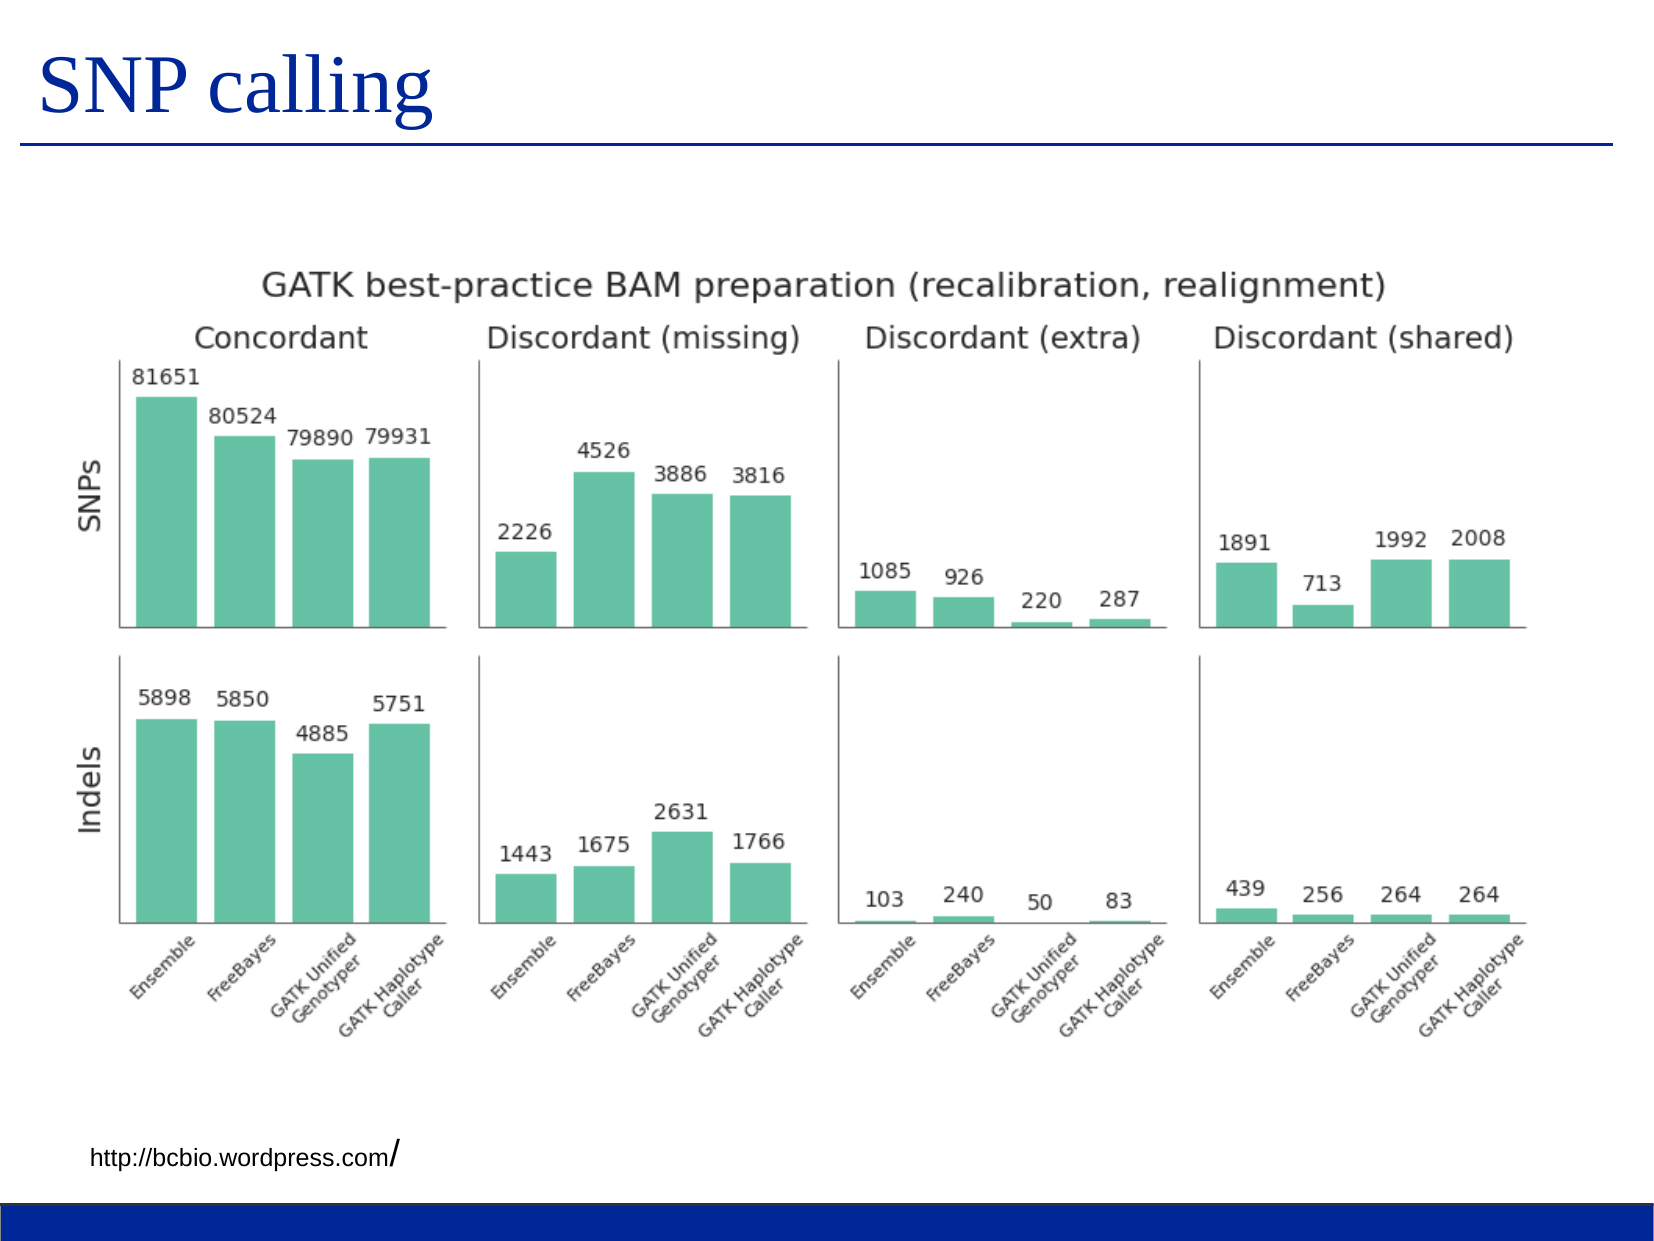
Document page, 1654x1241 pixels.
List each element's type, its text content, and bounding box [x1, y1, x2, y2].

picture [41, 258, 1604, 1040]
title SNP calling [37, 0, 1609, 188]
text_box http://bcbio.wordpress.com/ [75, 1125, 415, 1182]
